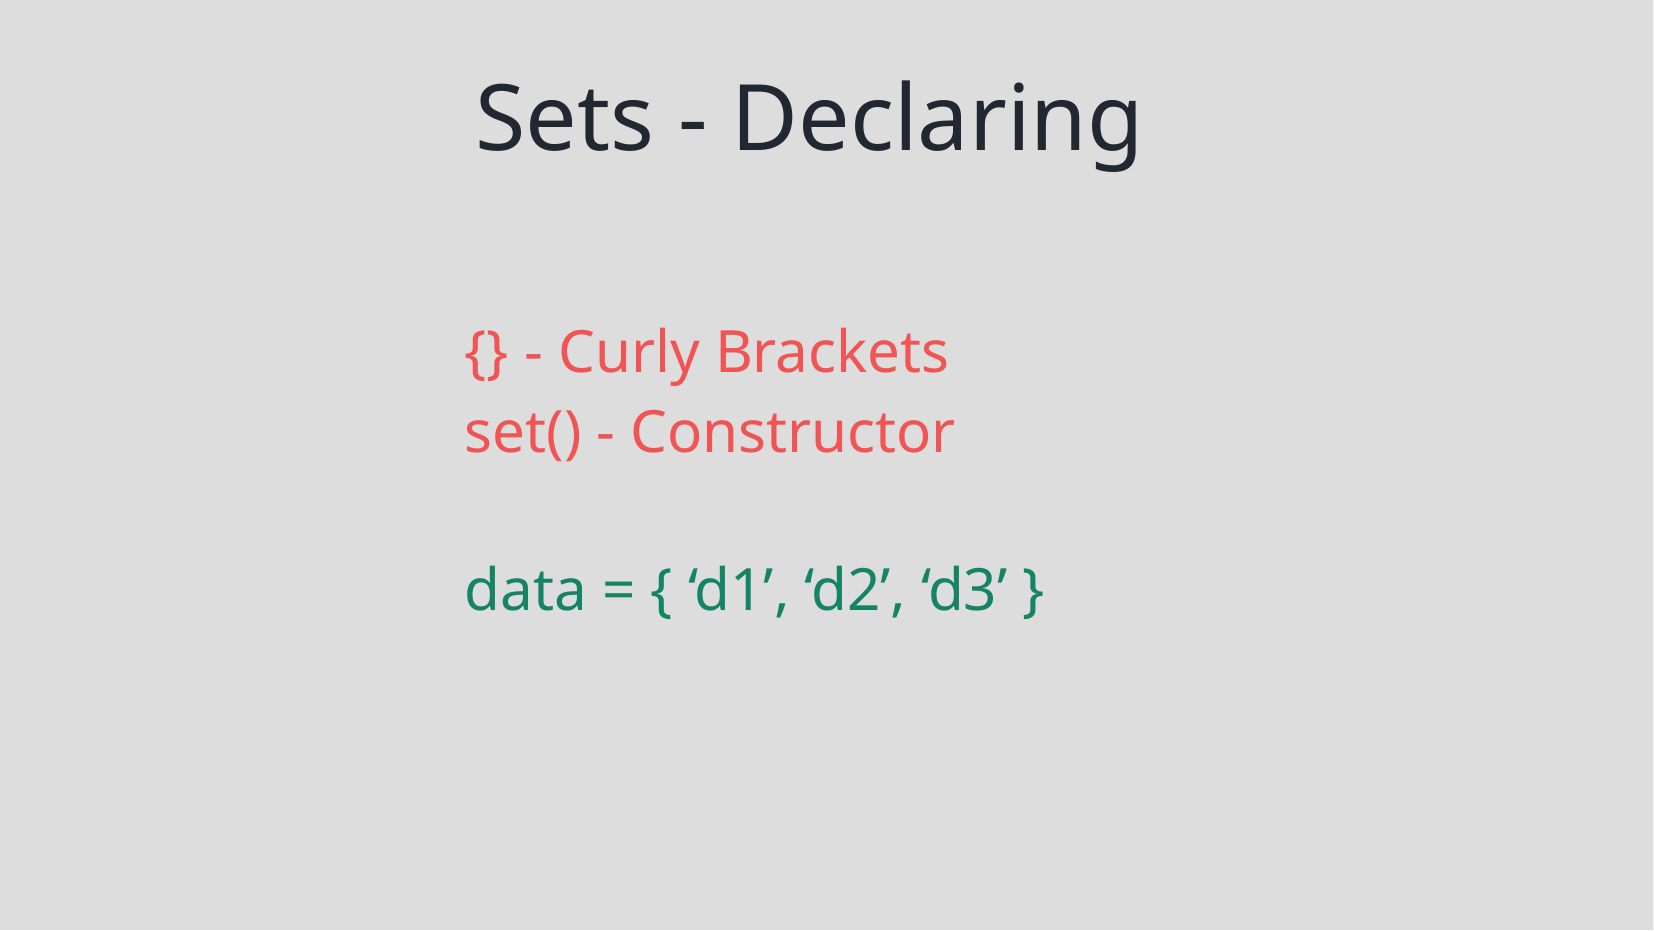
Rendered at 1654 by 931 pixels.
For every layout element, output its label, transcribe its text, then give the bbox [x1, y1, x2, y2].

text_box {} - Curly Brackets set() - Constructor data = { ‘d1’, ‘d2’, ‘d3’ } [450, 303, 1654, 751]
title Sets - Declaring [82, 37, 1538, 193]
